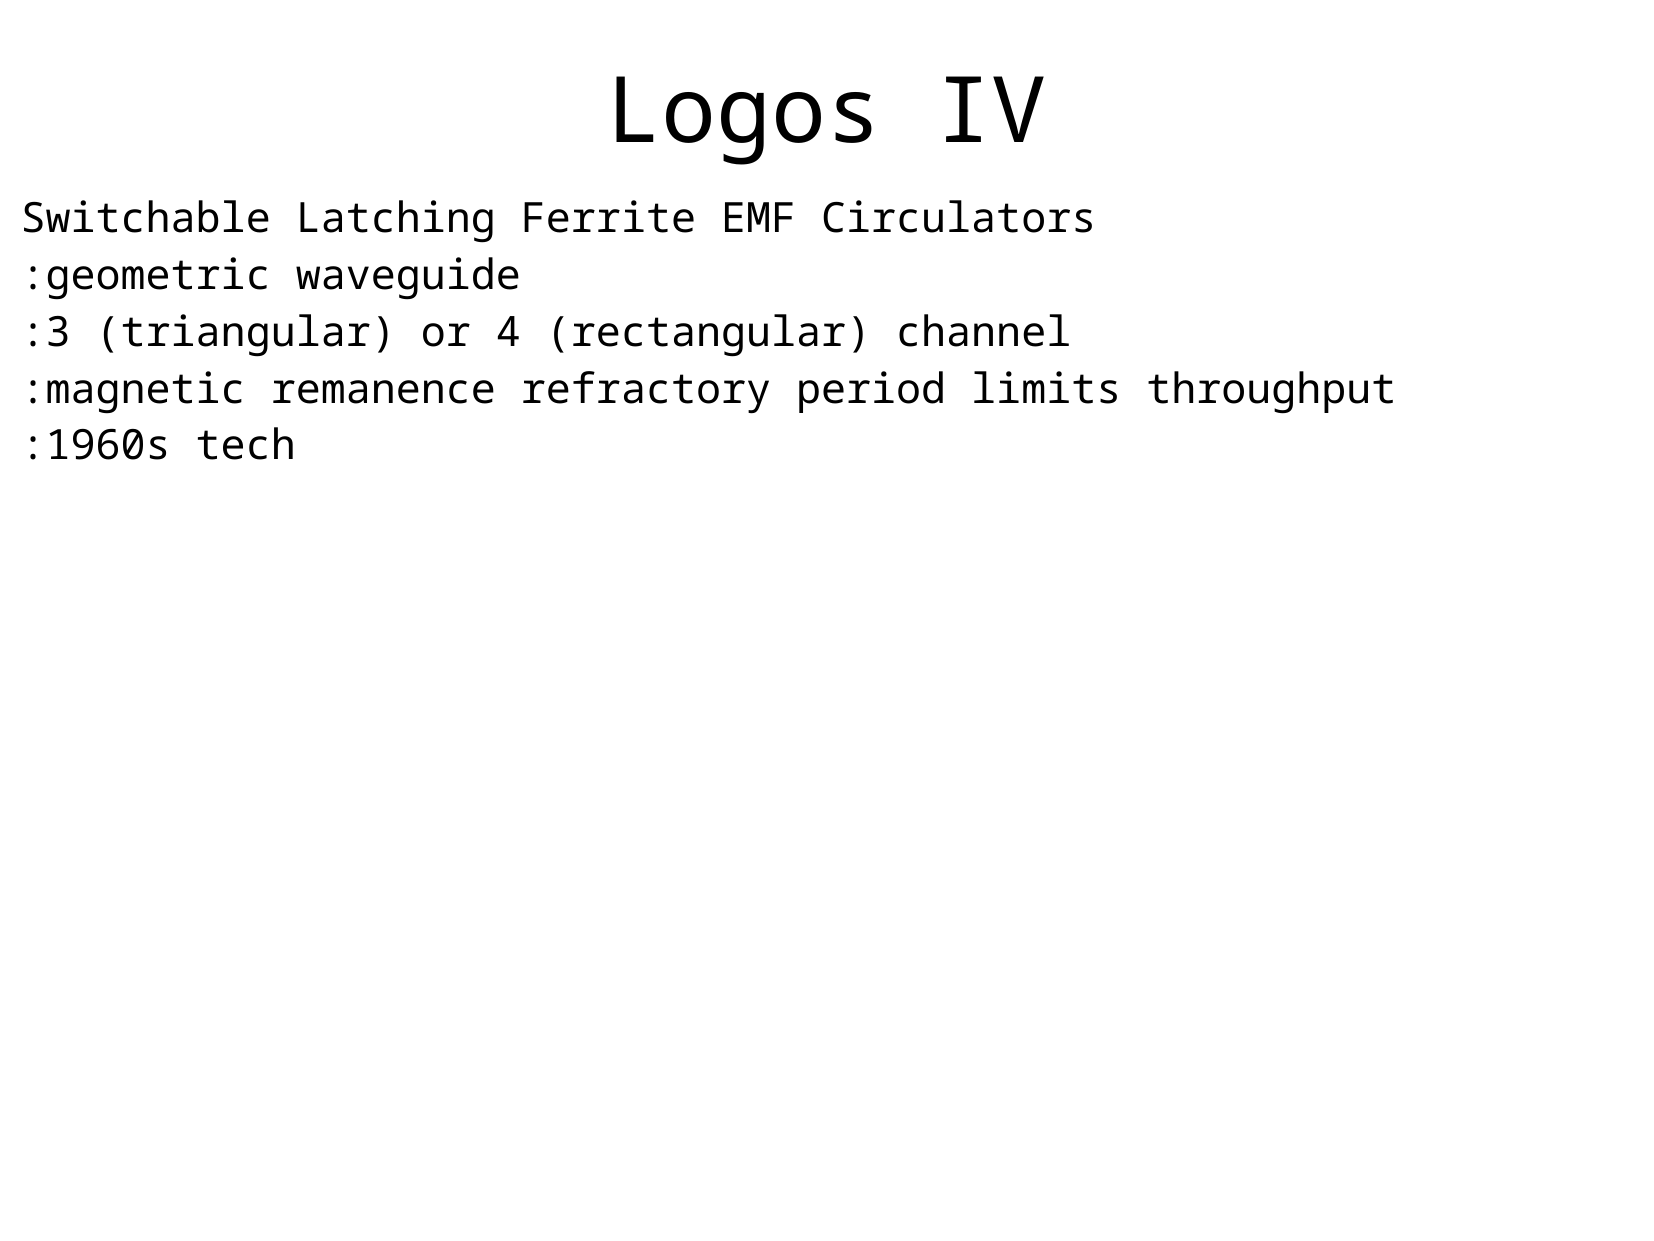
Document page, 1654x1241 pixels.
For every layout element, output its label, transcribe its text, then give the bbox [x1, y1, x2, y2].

title Logos IV [82, 9, 1571, 180]
text_box Switchable Latching Ferrite EMF Circulators :geometric waveguide :3 (triangular) or 4 (rectangular) channel :magnetic remanence refractory period limits throughput :1960s tech [5, 180, 1653, 529]
